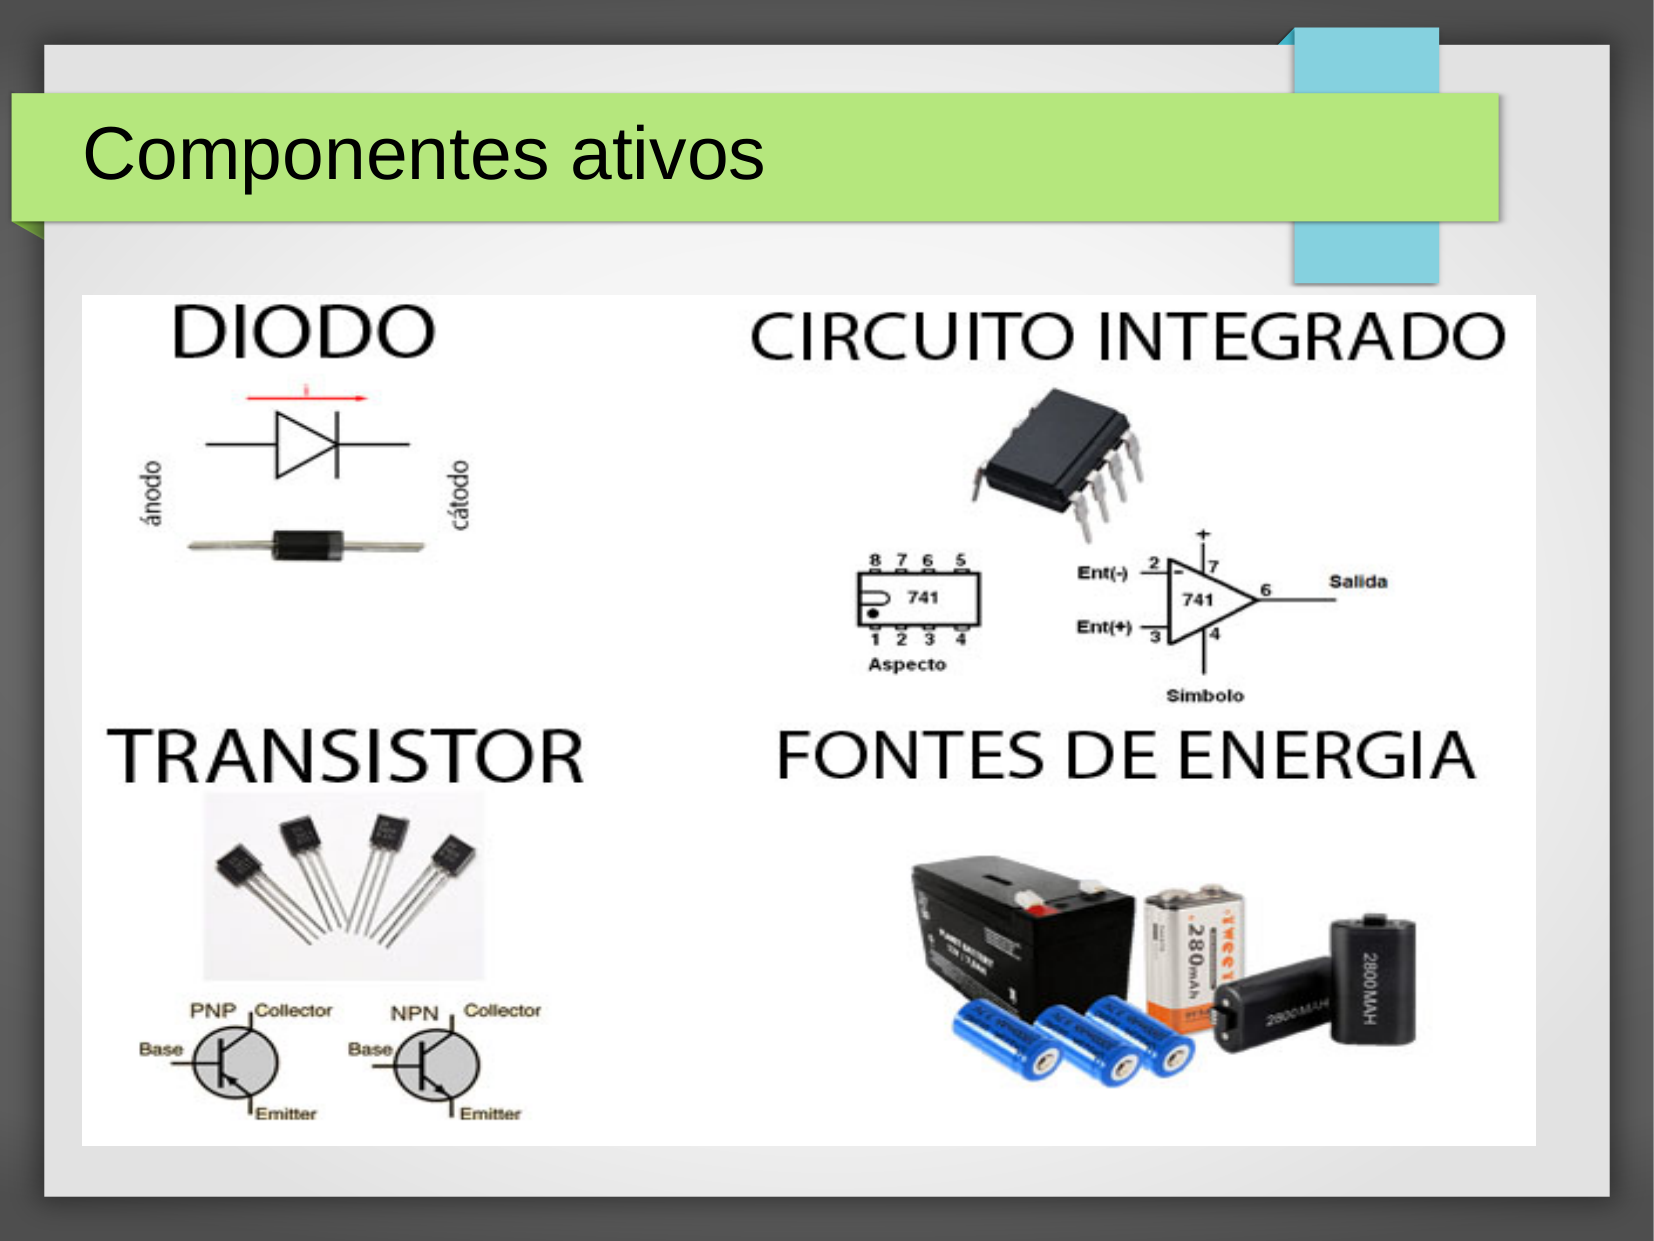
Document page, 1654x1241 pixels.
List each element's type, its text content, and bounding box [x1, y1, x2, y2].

picture [0, 0, 1654, 1241]
title Componentes ativos [82, 94, 1264, 213]
